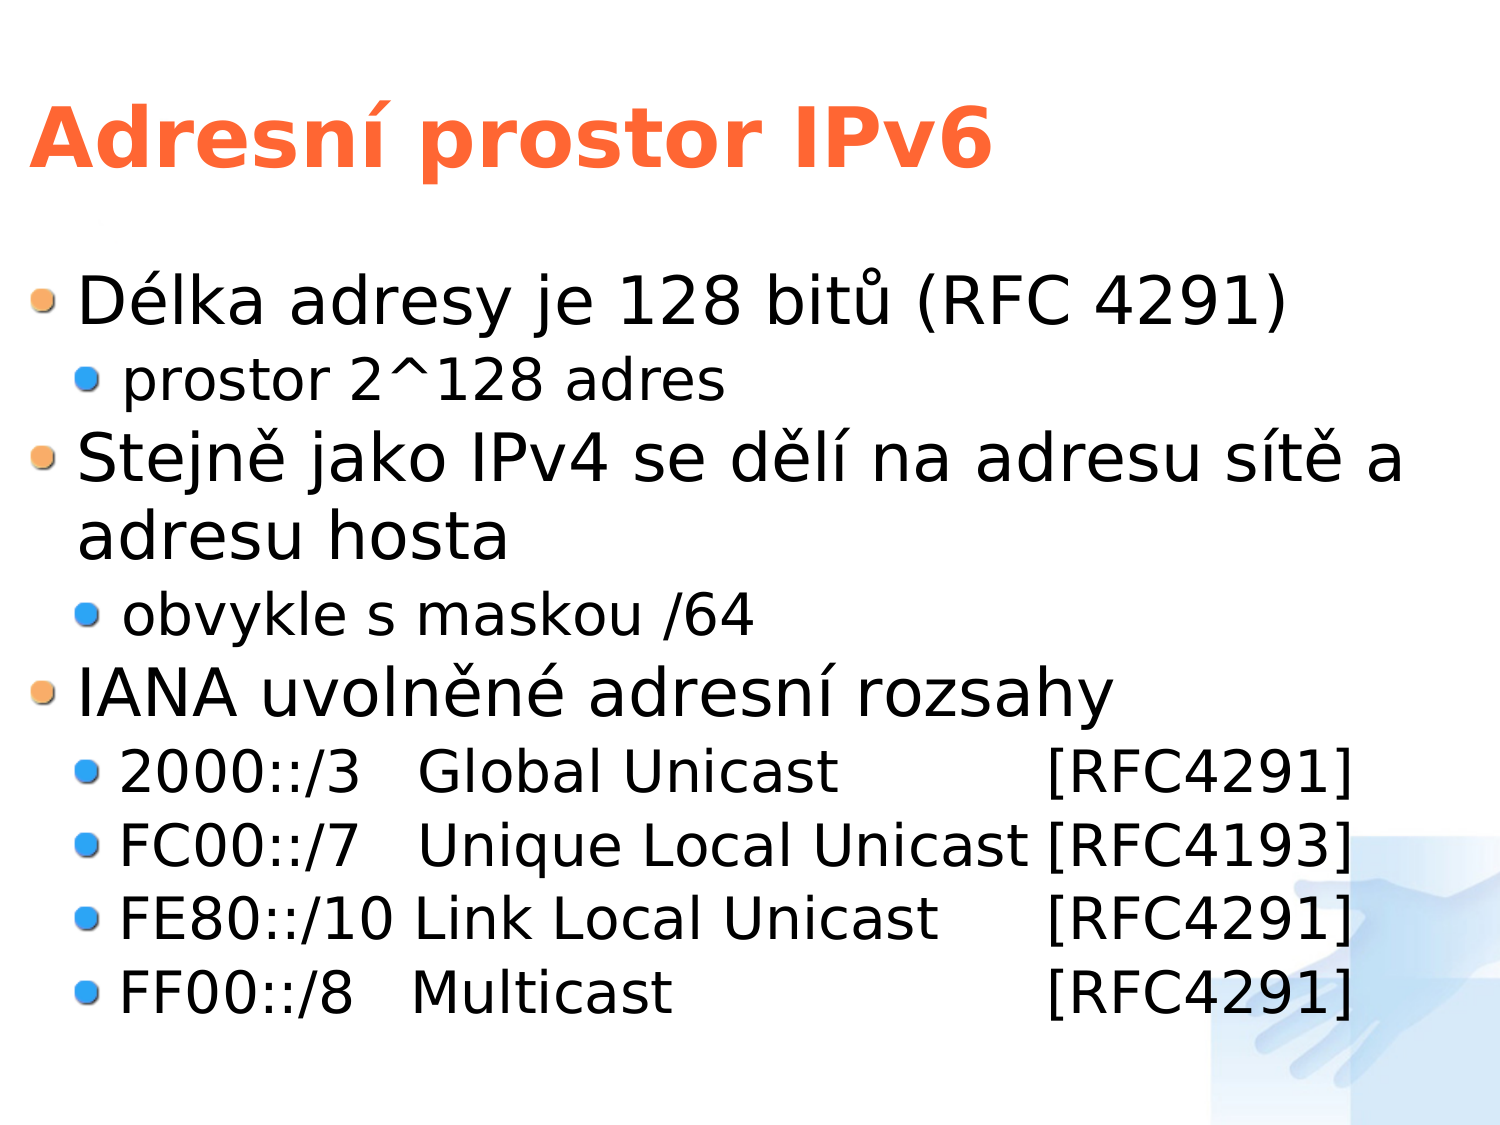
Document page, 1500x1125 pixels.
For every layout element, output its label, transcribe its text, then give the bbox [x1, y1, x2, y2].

picture [0, 0, 1500, 1125]
title Adresní prostor IPv6 [29, 21, 1477, 257]
list Délka adresy je 128 bitů (RFC 4291) prostor 2^128 adres Stejně jako IPv4 se dělí na adresu sítě a adresu hosta obvykle s maskou /64 IANA uvolněné adresní rozsahy 2000::/3 Global Unicast [RFC4291] FC00::/7 Unique Local Unicast [RFC4193] FE80::/10 Link Local Unicast [RFC4291] FF00::/8 Multicast [RFC4291] [29, 262, 1477, 1093]
